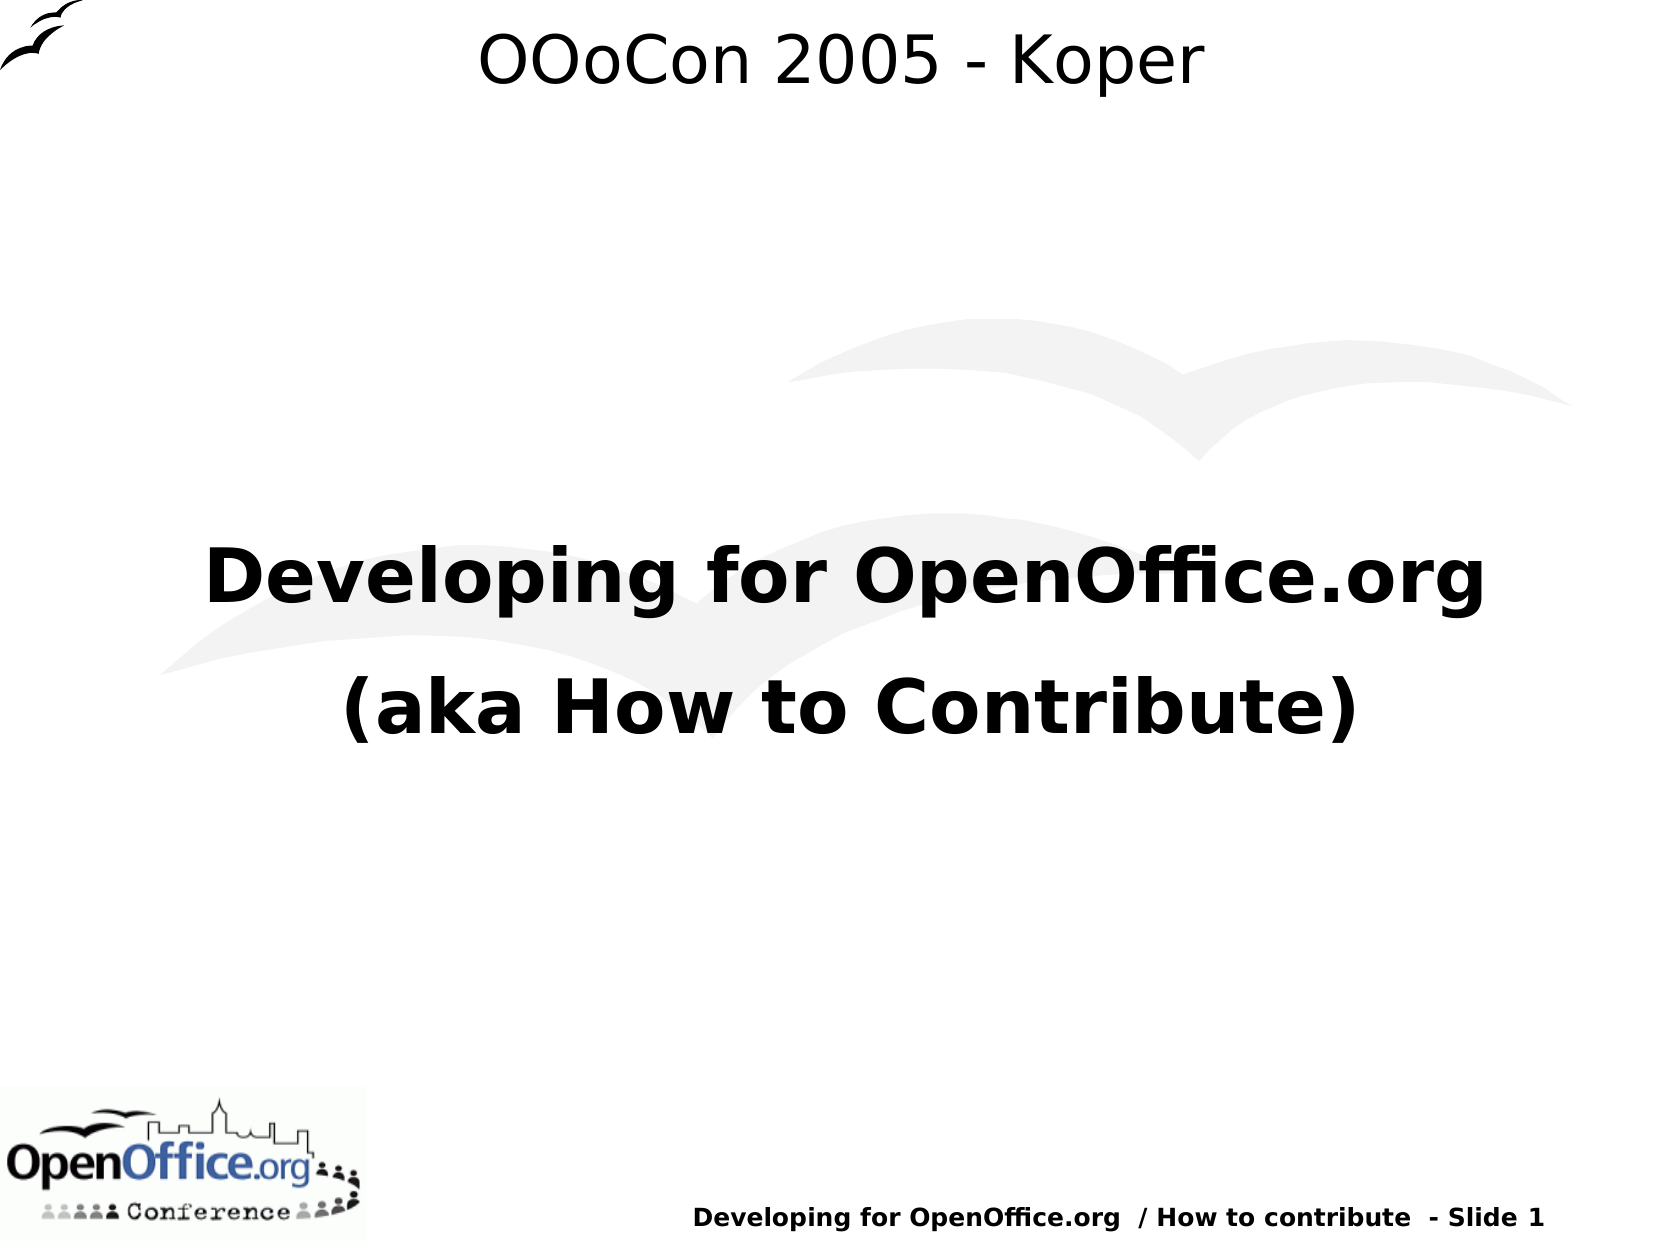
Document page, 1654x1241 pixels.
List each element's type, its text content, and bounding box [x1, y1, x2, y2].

picture [0, 1086, 367, 1241]
subtitle Developing for OpenOffice.org (aka How to Contribute) [102, 155, 1529, 1085]
title OOoCon 2005 - Koper [0, 0, 1654, 121]
